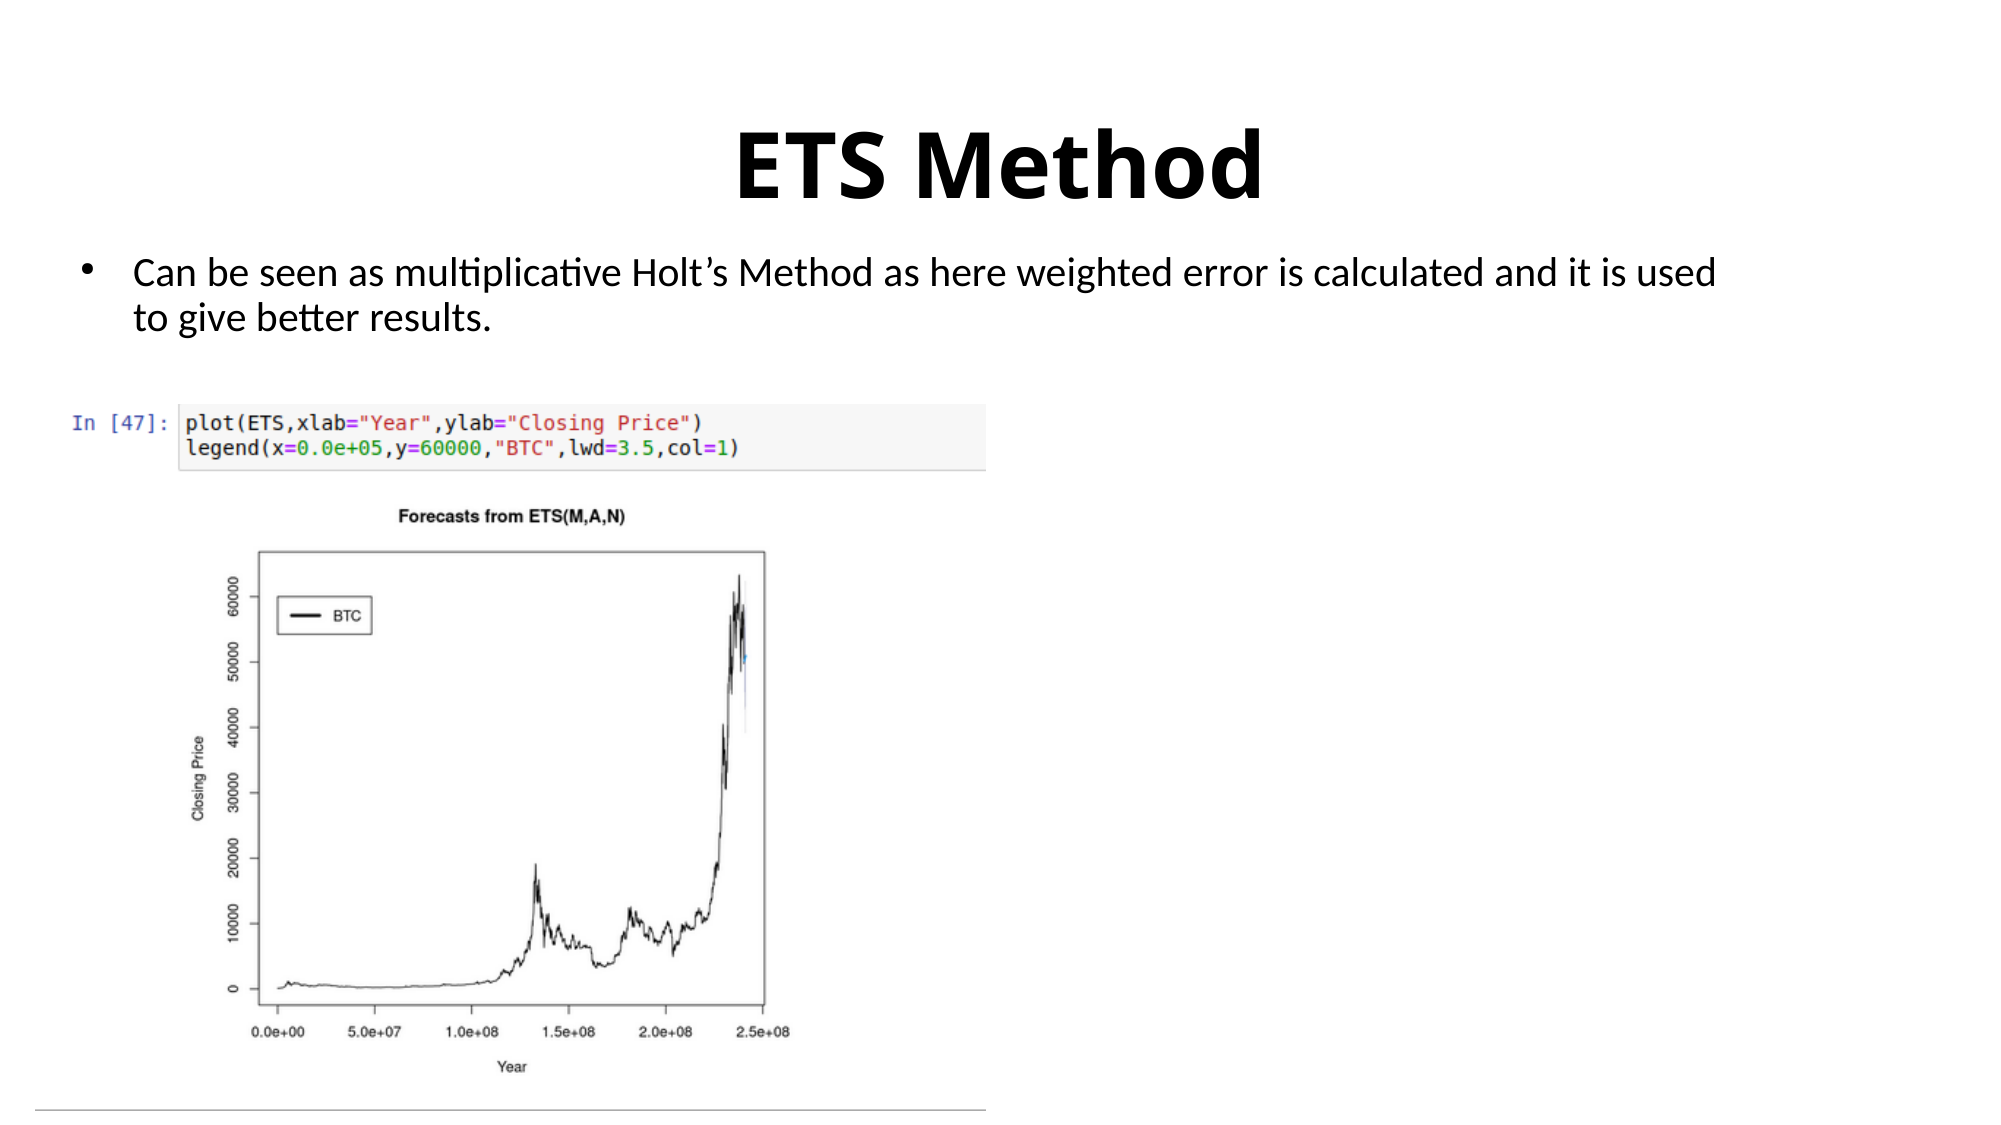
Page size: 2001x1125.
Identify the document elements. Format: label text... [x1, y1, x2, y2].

list Can be seen as multiplicative Holt’s Method as here weighted error is calculated and it is used to give better results. [47, 242, 1773, 957]
picture [35, 404, 986, 1111]
title ETS Method [137, 59, 1863, 278]
